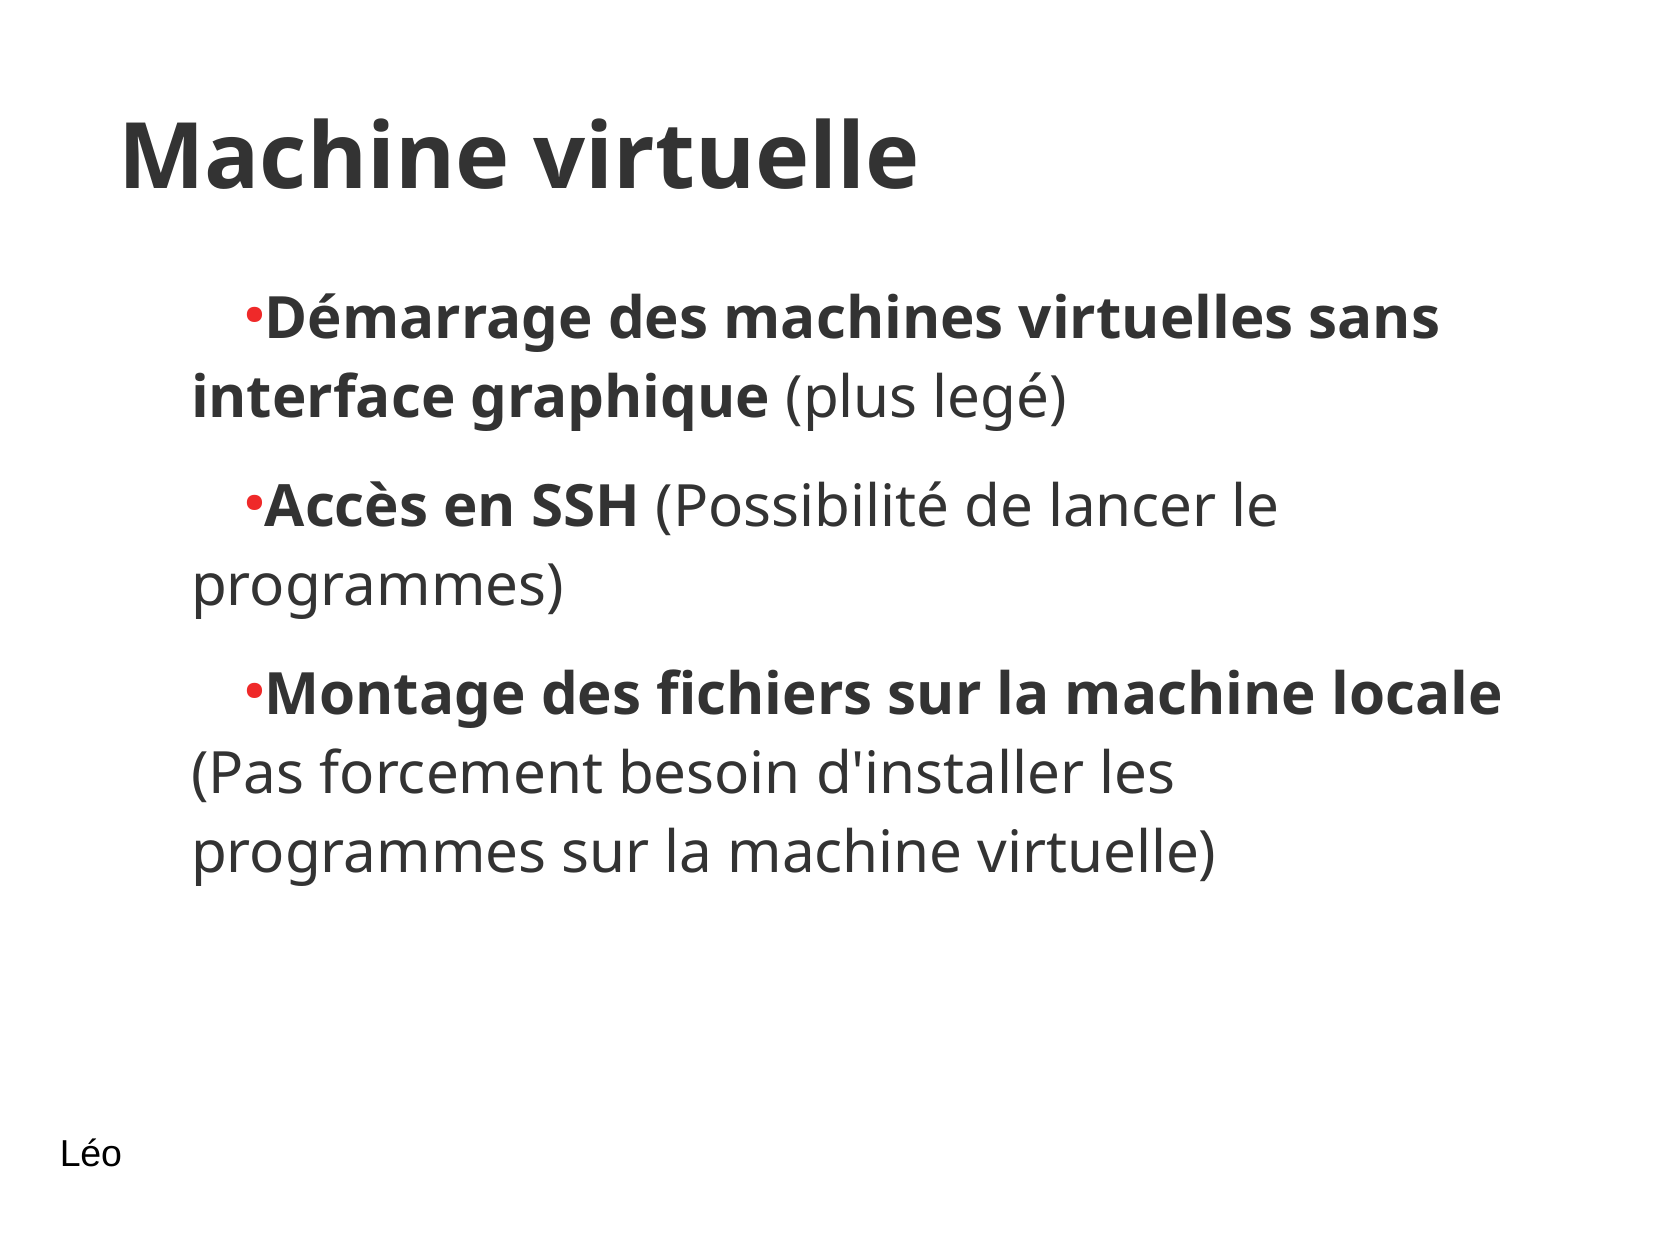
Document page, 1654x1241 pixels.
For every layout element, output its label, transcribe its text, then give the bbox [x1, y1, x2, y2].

list Démarrage des machines virtuelles sans interface graphique (plus legé) Accès en SSH (Possibilité de lancer le programmes) Montage des fichiers sur la machine locale (Pas forcement besoin d'installer les programmes sur la machine virtuelle) [118, 276, 1536, 1051]
title Machine virtuelle [118, 90, 1571, 216]
text_box Léo [45, 1125, 391, 1184]
